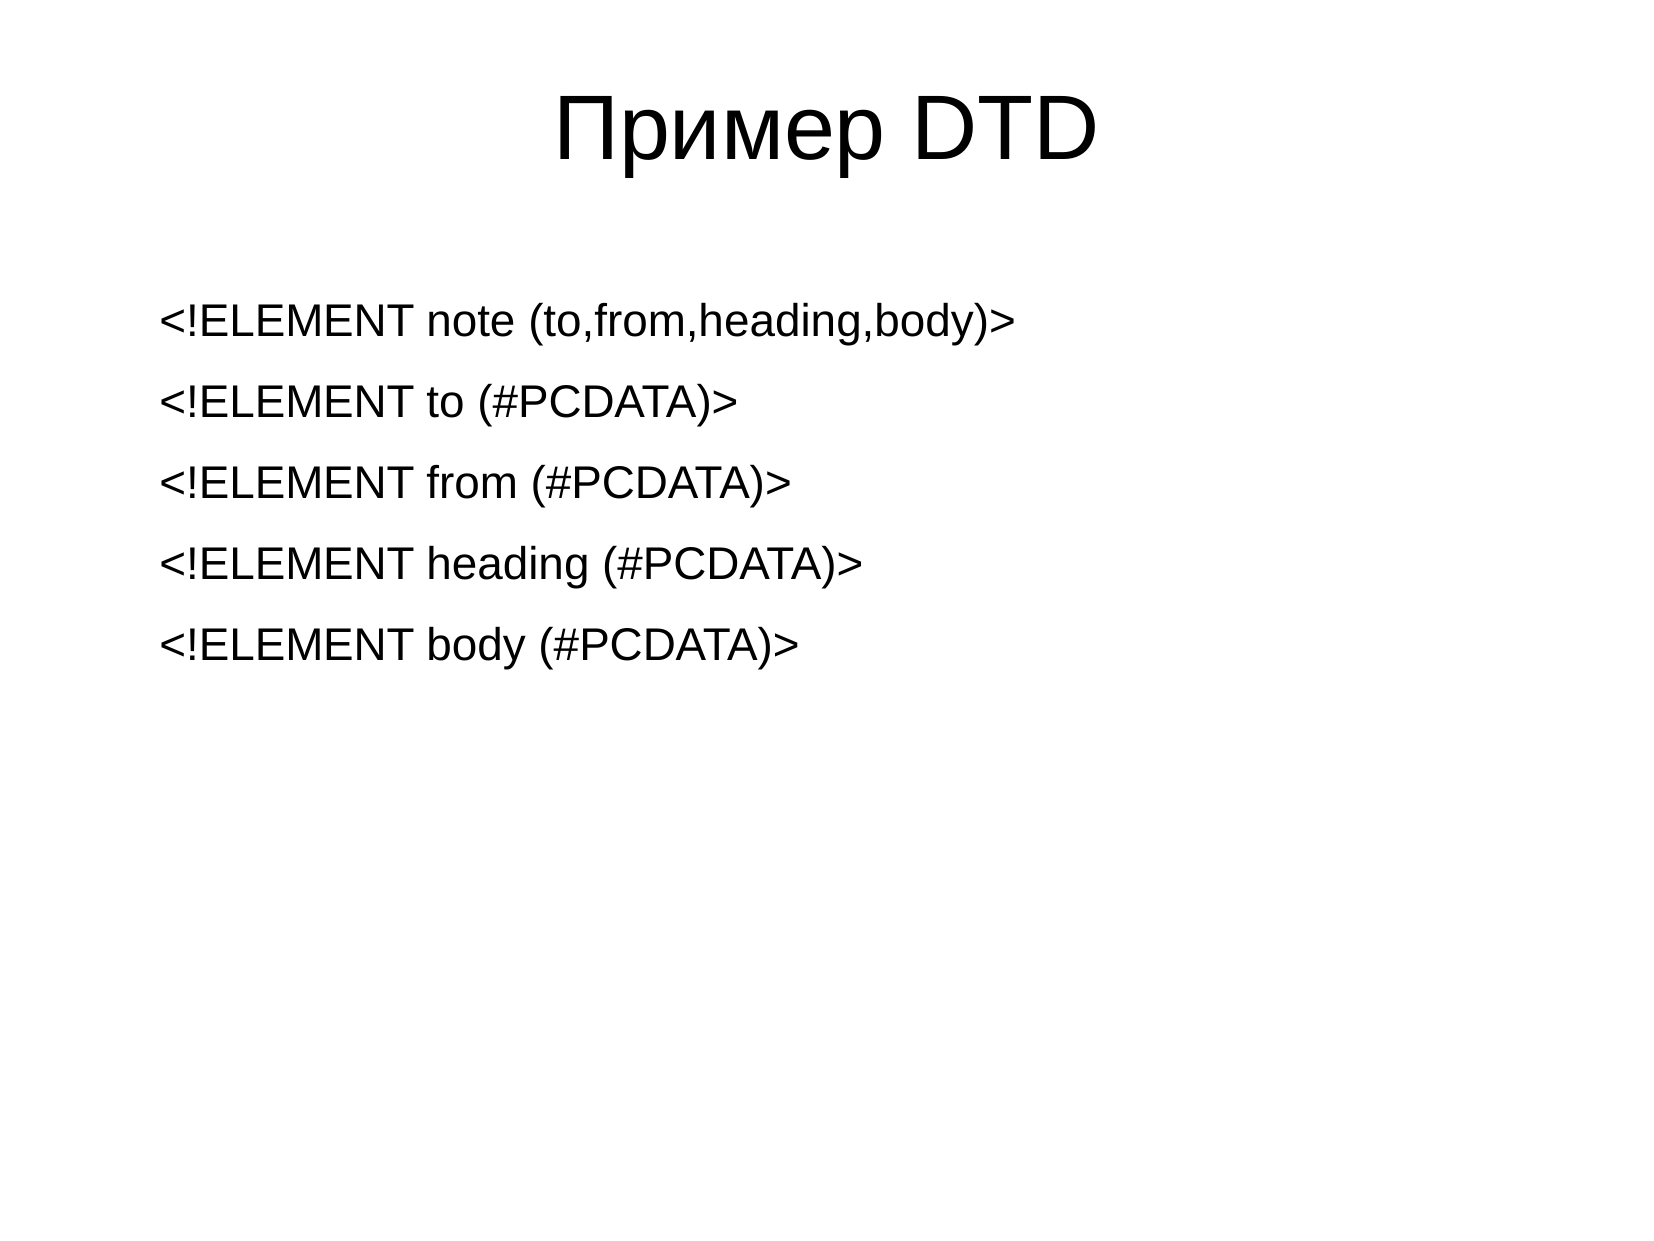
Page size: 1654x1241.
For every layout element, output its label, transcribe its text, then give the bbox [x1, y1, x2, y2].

list <!ELEMENT note (to,from,heading,body)> <!ELEMENT to (#PCDATA)> <!ELEMENT from (#PCDATA)> <!ELEMENT heading (#PCDATA)> <!ELEMENT body (#PCDATA)> [88, 295, 1577, 827]
title Пример DTD [82, 49, 1571, 207]
